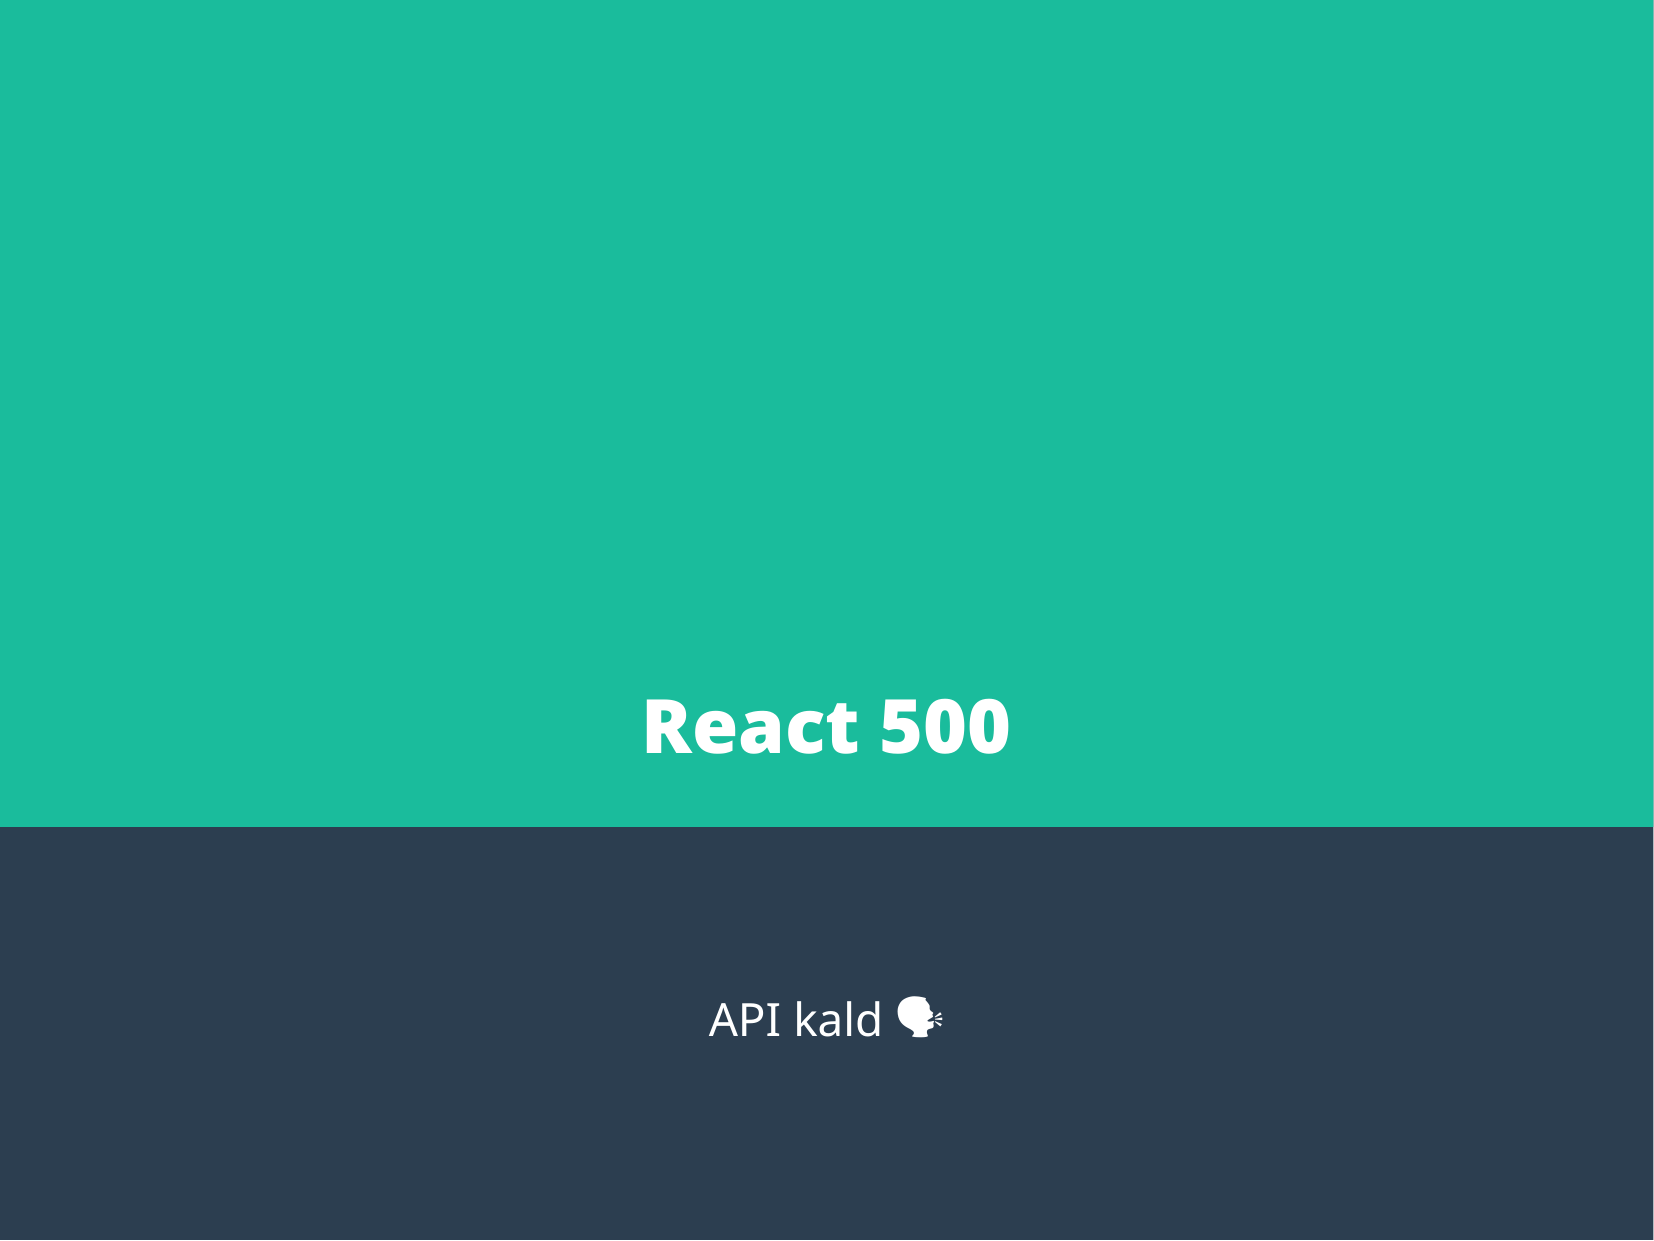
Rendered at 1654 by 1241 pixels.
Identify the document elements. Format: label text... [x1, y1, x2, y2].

title React 500 [59, 620, 1595, 778]
subtitle API kald 🗣️ [59, 856, 1595, 1182]
